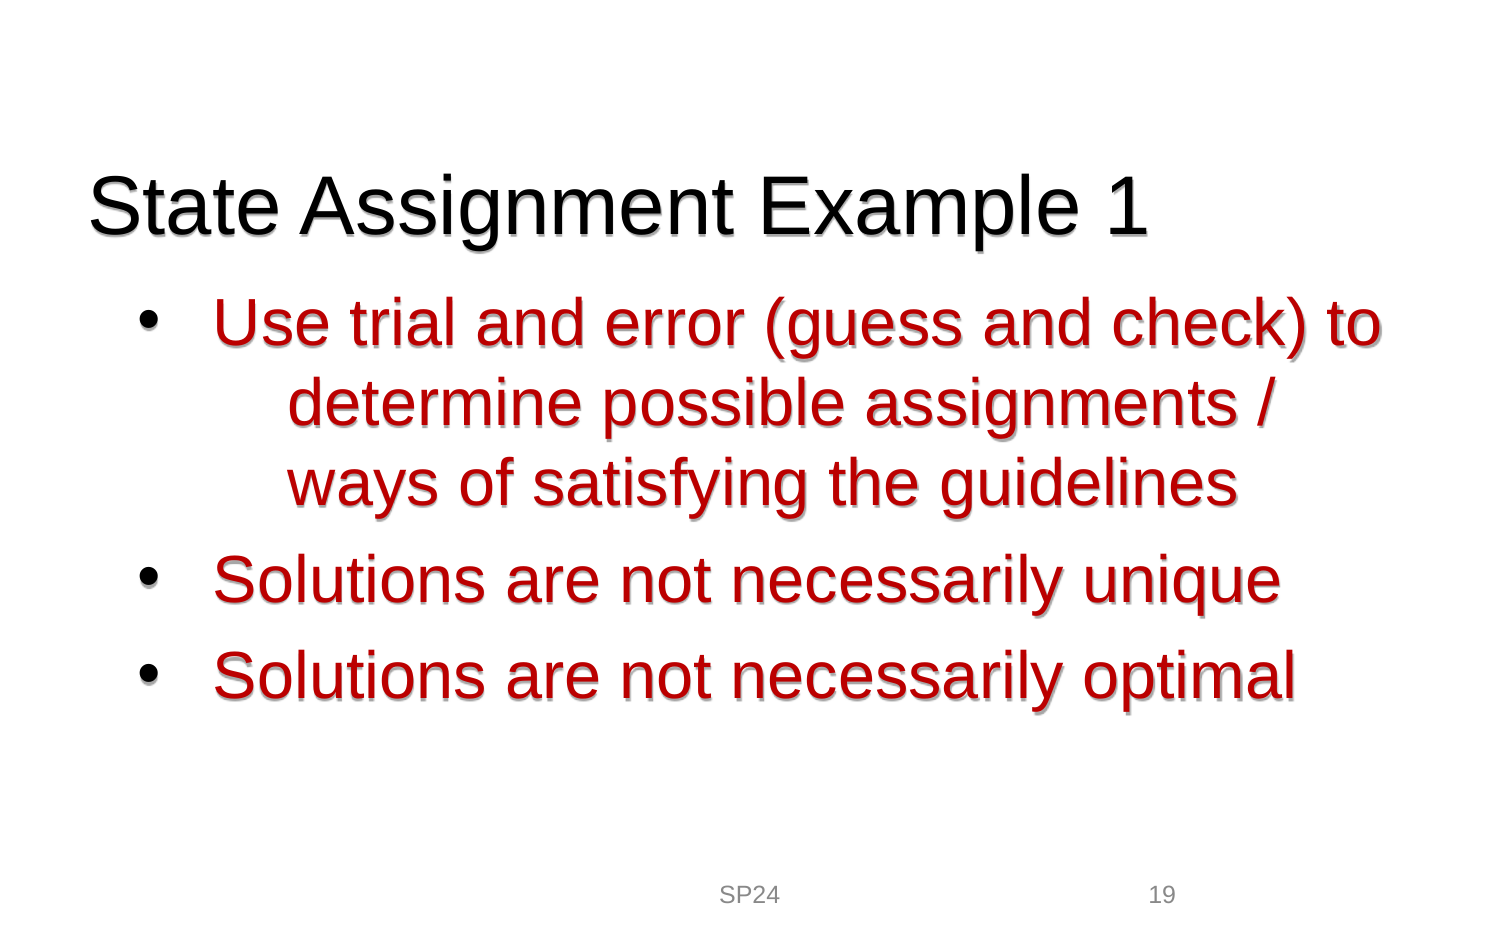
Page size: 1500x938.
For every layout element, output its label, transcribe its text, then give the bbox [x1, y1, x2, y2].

footer SP24 [496, 868, 1004, 919]
slide_number <number> [1133, 868, 1471, 919]
title State Assignment Example 1 [72, 143, 1434, 251]
list Use trial and error (guess and check) to determine possible assignments / ways of satisfying the guidelines Solutions are not necessarily unique Solutions are not necessarily optimal [122, 270, 1434, 849]
